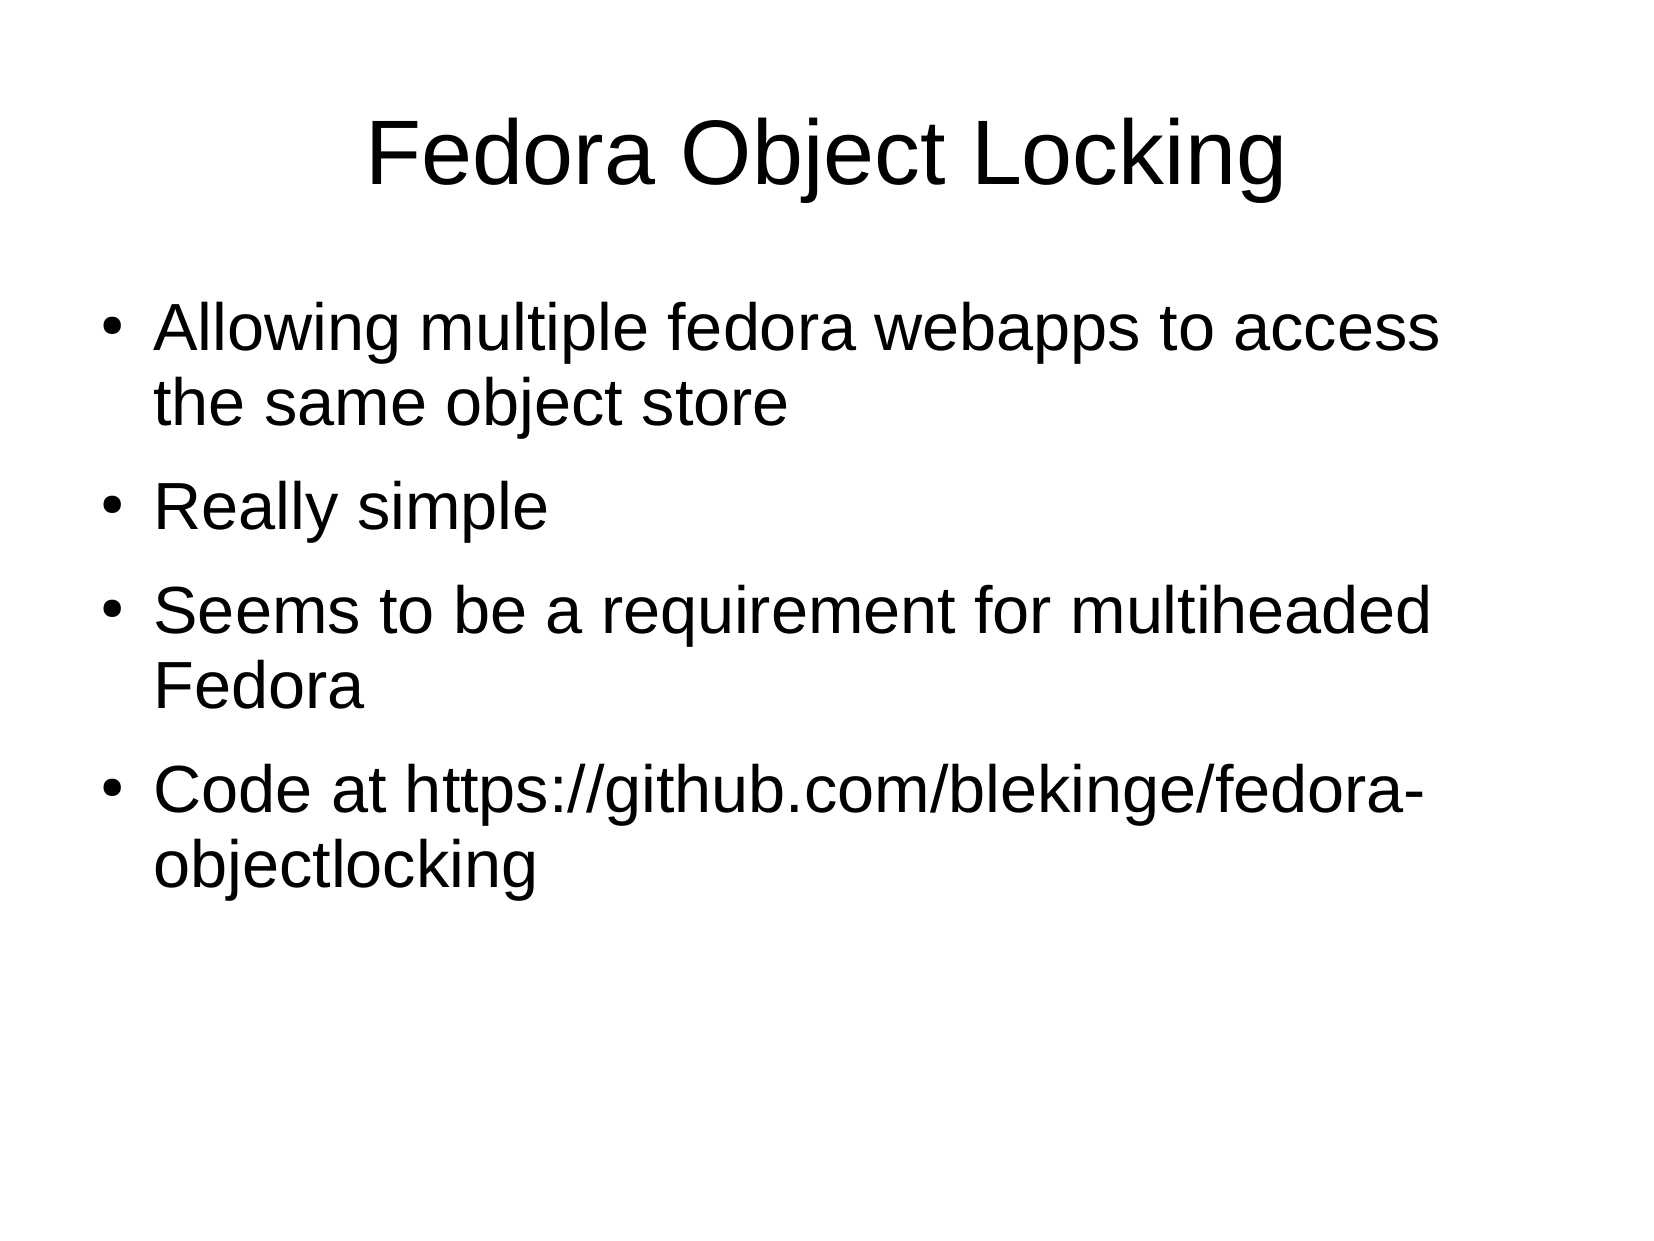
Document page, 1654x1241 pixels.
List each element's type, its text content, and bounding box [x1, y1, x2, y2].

list Allowing multiple fedora webapps to access the same object store Really simple Seems to be a requirement for multiheaded Fedora Code at https://github.com/blekinge/fedora-objectlocking [82, 290, 1538, 1010]
title Fedora Object Locking [82, 49, 1571, 257]
